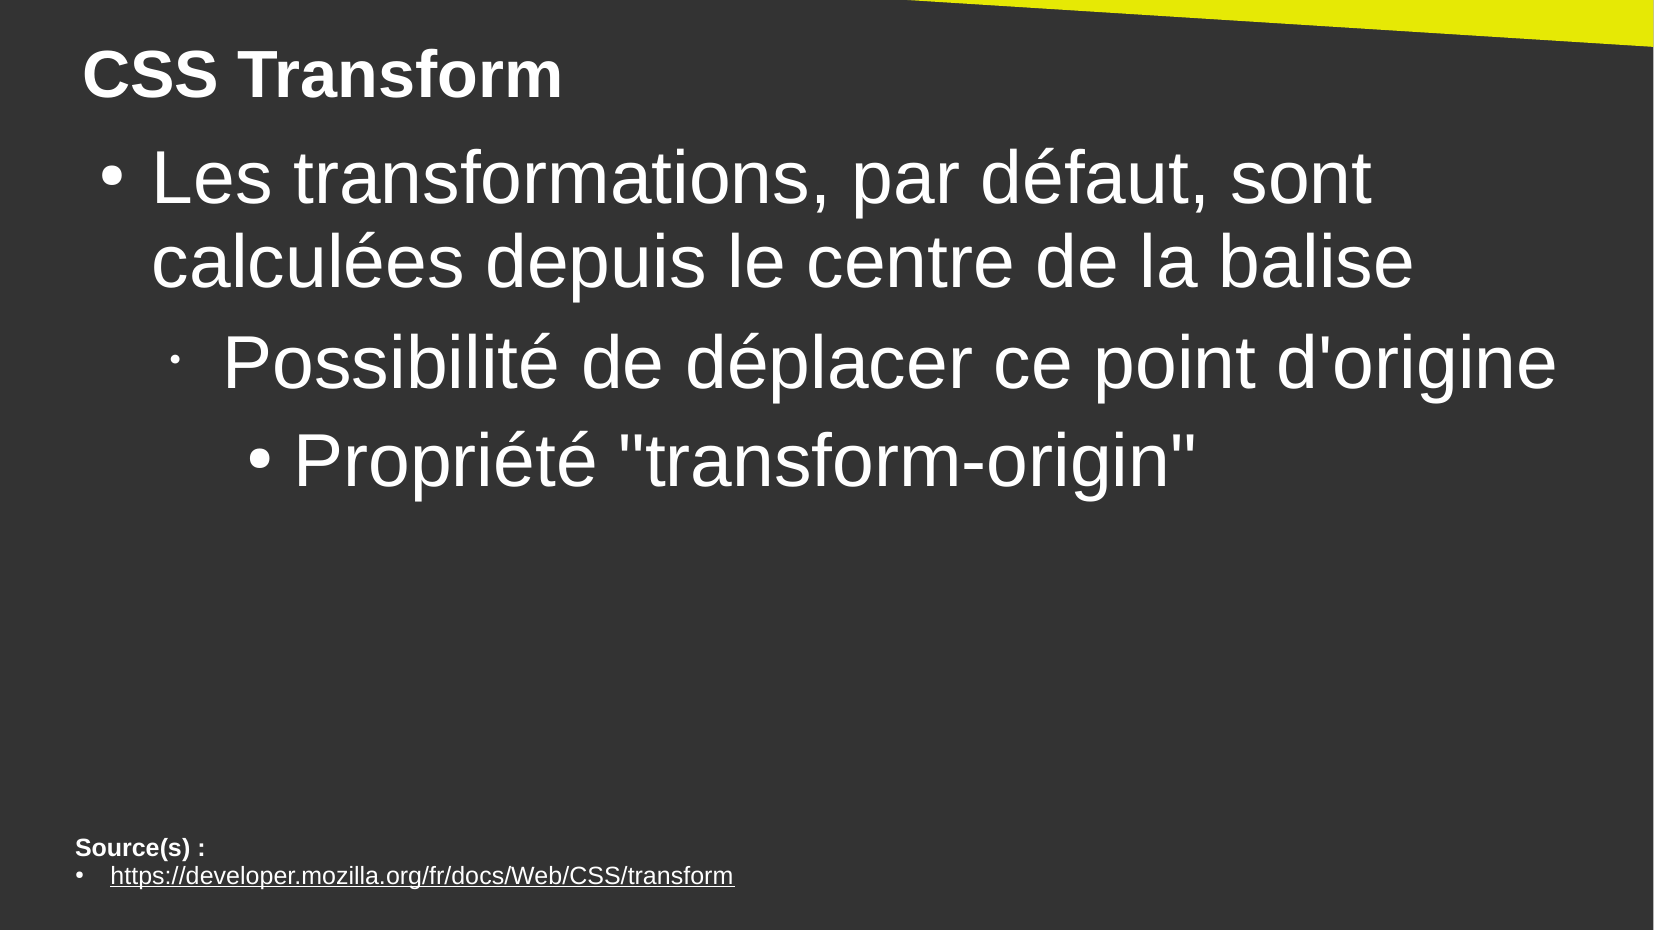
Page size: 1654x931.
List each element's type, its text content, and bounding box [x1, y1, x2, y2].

text_box [907, 0, 1654, 47]
text_box Source(s) : https://developer.mozilla.org/fr/docs/Web/CSS/transform [60, 826, 1546, 898]
list Les transformations, par défaut, sont calculées depuis le centre de la balise Possibilité de déplacer ce point d'origine Propriété "transform-origin" [80, 135, 1620, 733]
title CSS Transform [82, 37, 1571, 114]
